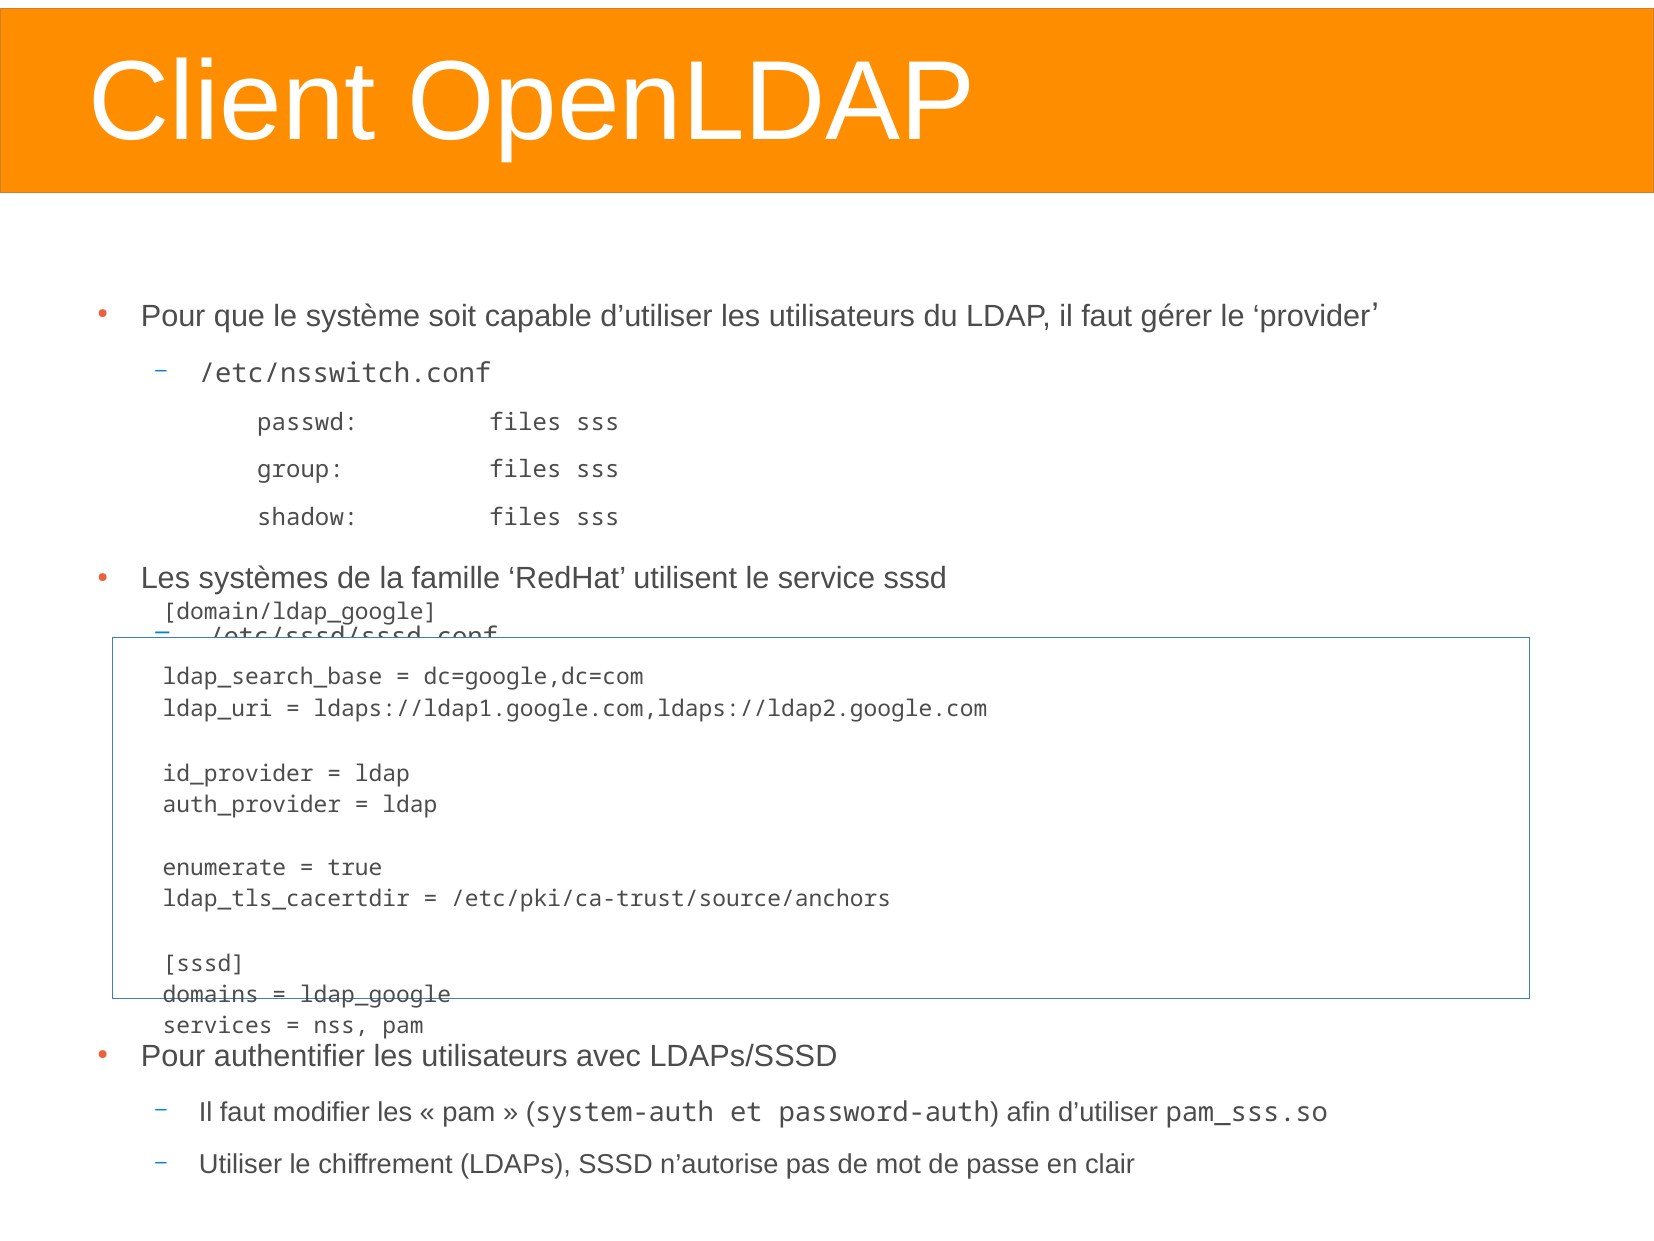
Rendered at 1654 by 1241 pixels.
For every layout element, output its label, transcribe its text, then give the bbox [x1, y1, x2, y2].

title Client OpenLDAP [0, 8, 1654, 193]
list Pour que le système soit capable d’utiliser les utilisateurs du LDAP, il faut gérer le ‘provider’ /etc/nsswitch.conf passwd: files sss group: files sss shadow: files sss Les systèmes de la famille ‘RedHat’ utilisent le service sssd /etc/sssd/sssd.conf Pour authentifier les utilisateurs avec LDAPs/SSSD Il faut modifier les « pam » (system-auth et password-auth) afin d’utiliser pam_sss.so Utiliser le chiffrement (LDAPs), SSSD n’autorise pas de mot de passe en clair [82, 295, 1571, 1182]
text_box [domain/ldap_google] ldap_search_base = dc=google,dc=com ldap_uri = ldaps://ldap1.google.com,ldaps://ldap2.google.com id_provider = ldap auth_provider = ldap enumerate = true ldap_tls_cacertdir = /etc/pki/ca-trust/source/anchors [sssd] domains = ldap_google services = nss, pam [112, 637, 1530, 999]
